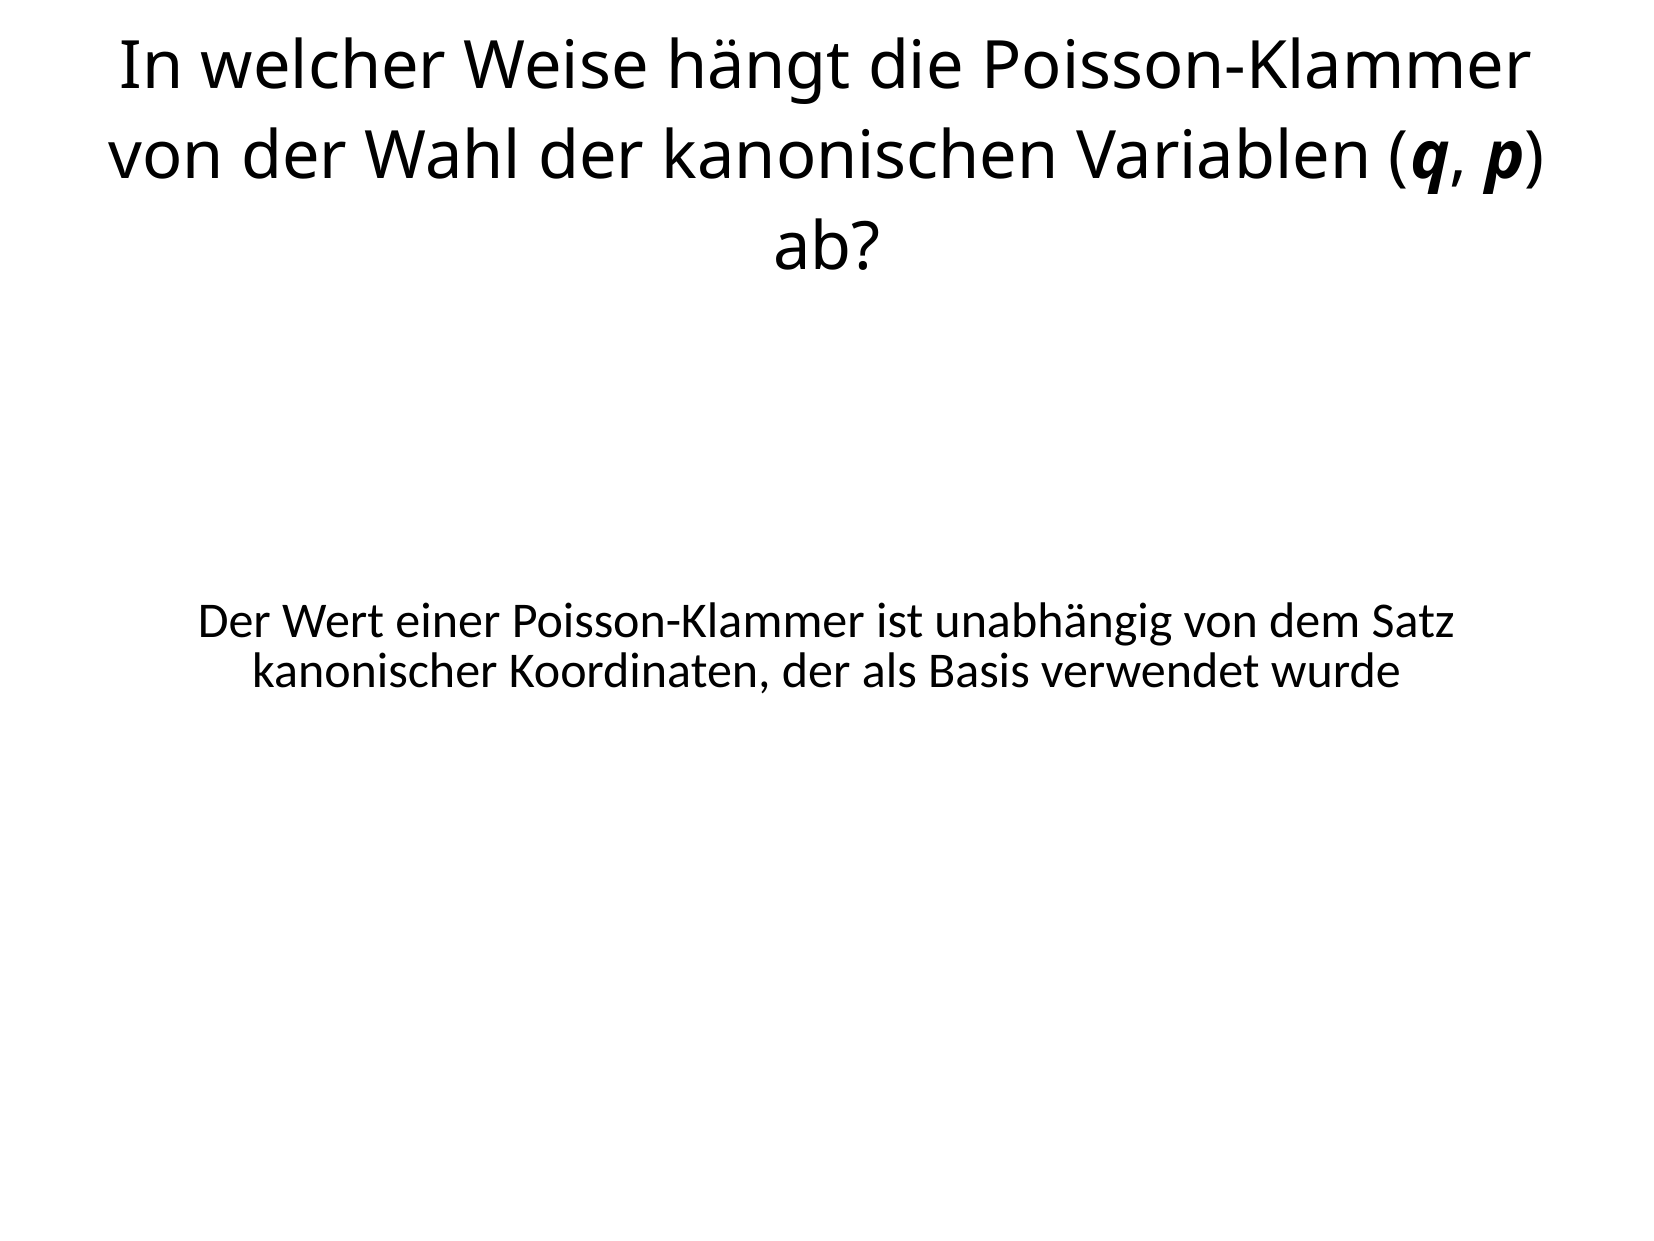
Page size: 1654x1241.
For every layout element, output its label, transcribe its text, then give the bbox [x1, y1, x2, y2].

subtitle Der Wert einer Poisson-Klammer ist unabhängig von dem Satz kanonischer Koordinaten, der als Basis verwendet wurde [82, 290, 1571, 1010]
title In welcher Weise hängt die Poisson-Klammer von der Wahl der kanonischen Variablen (q, p) ab? [82, 49, 1571, 257]
